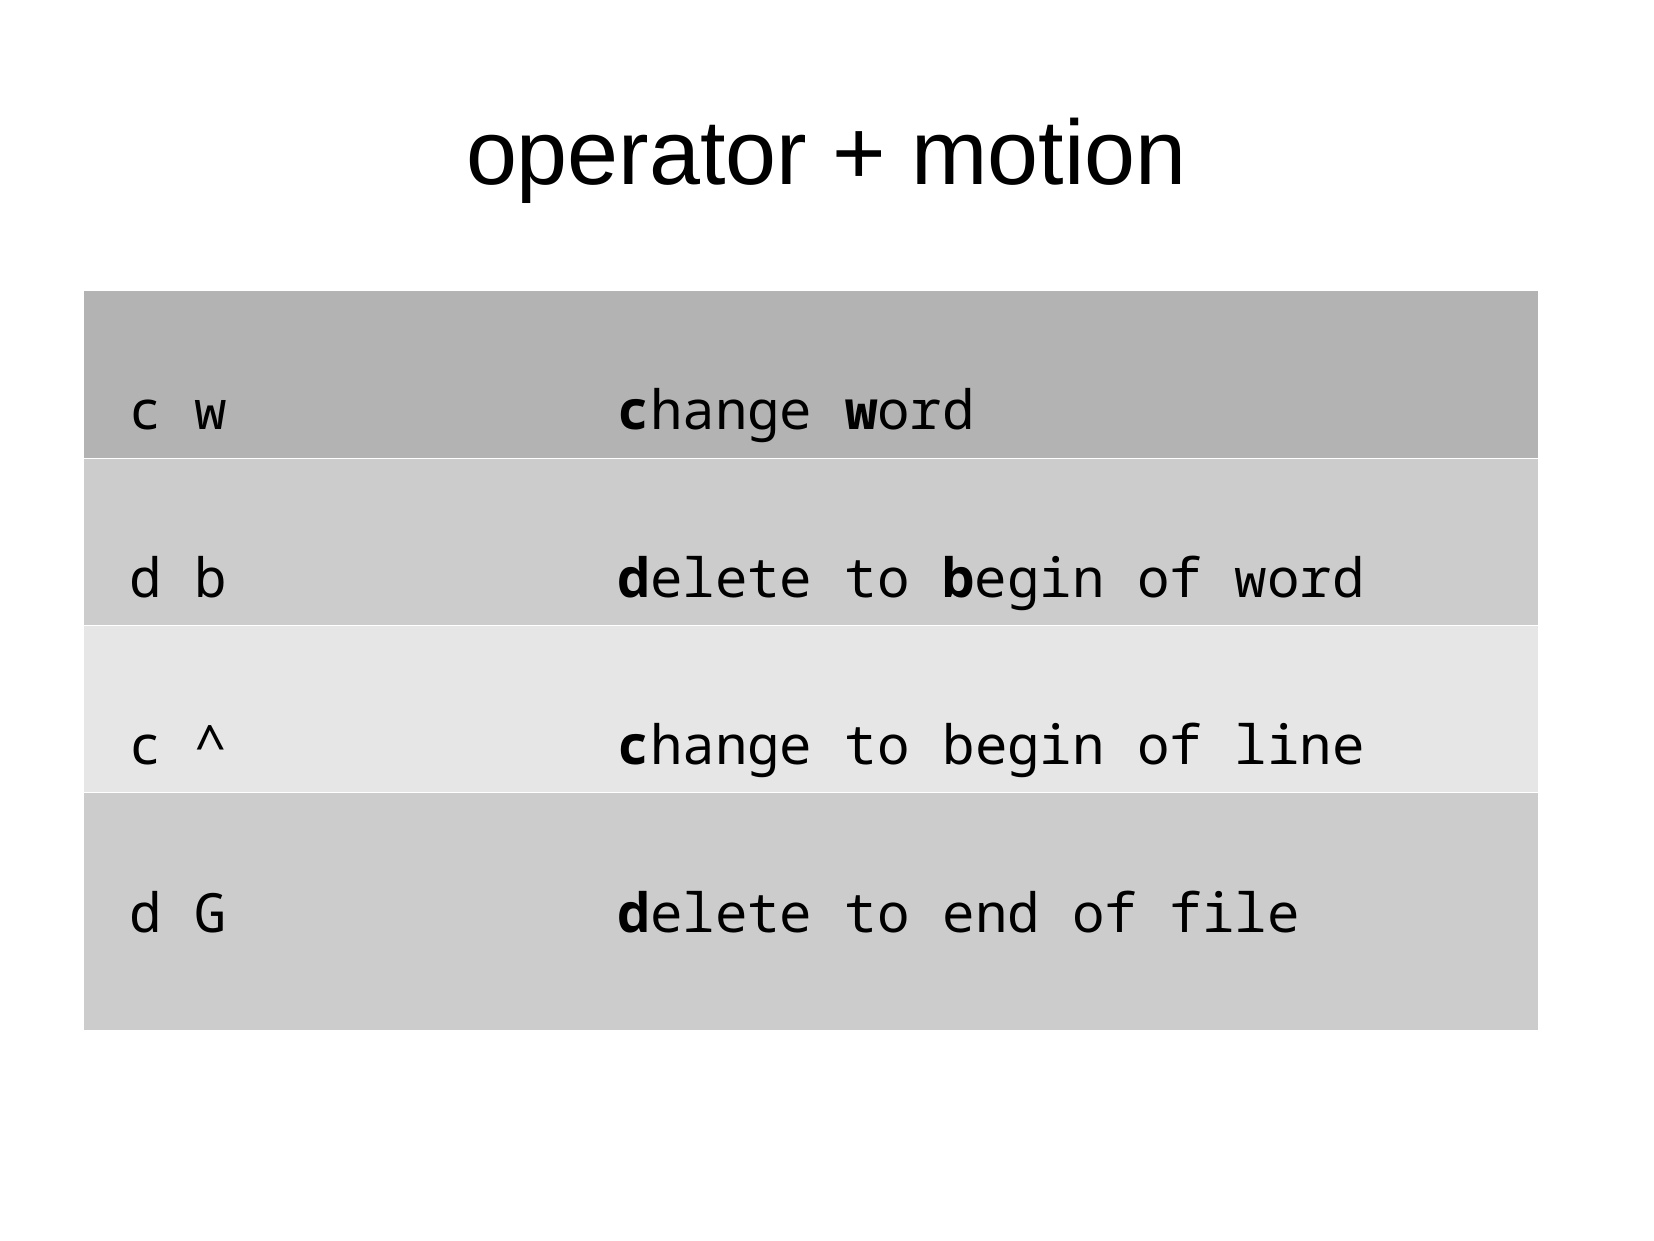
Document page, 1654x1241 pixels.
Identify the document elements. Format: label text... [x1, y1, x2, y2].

table_header c w change word [84, 291, 1538, 458]
title operator + motion [82, 49, 1571, 257]
table_cell c ^ change to begin of line [84, 626, 1538, 792]
table_cell d G delete to end of file [84, 793, 1538, 1030]
table_cell d b delete to begin of word [84, 459, 1538, 625]
